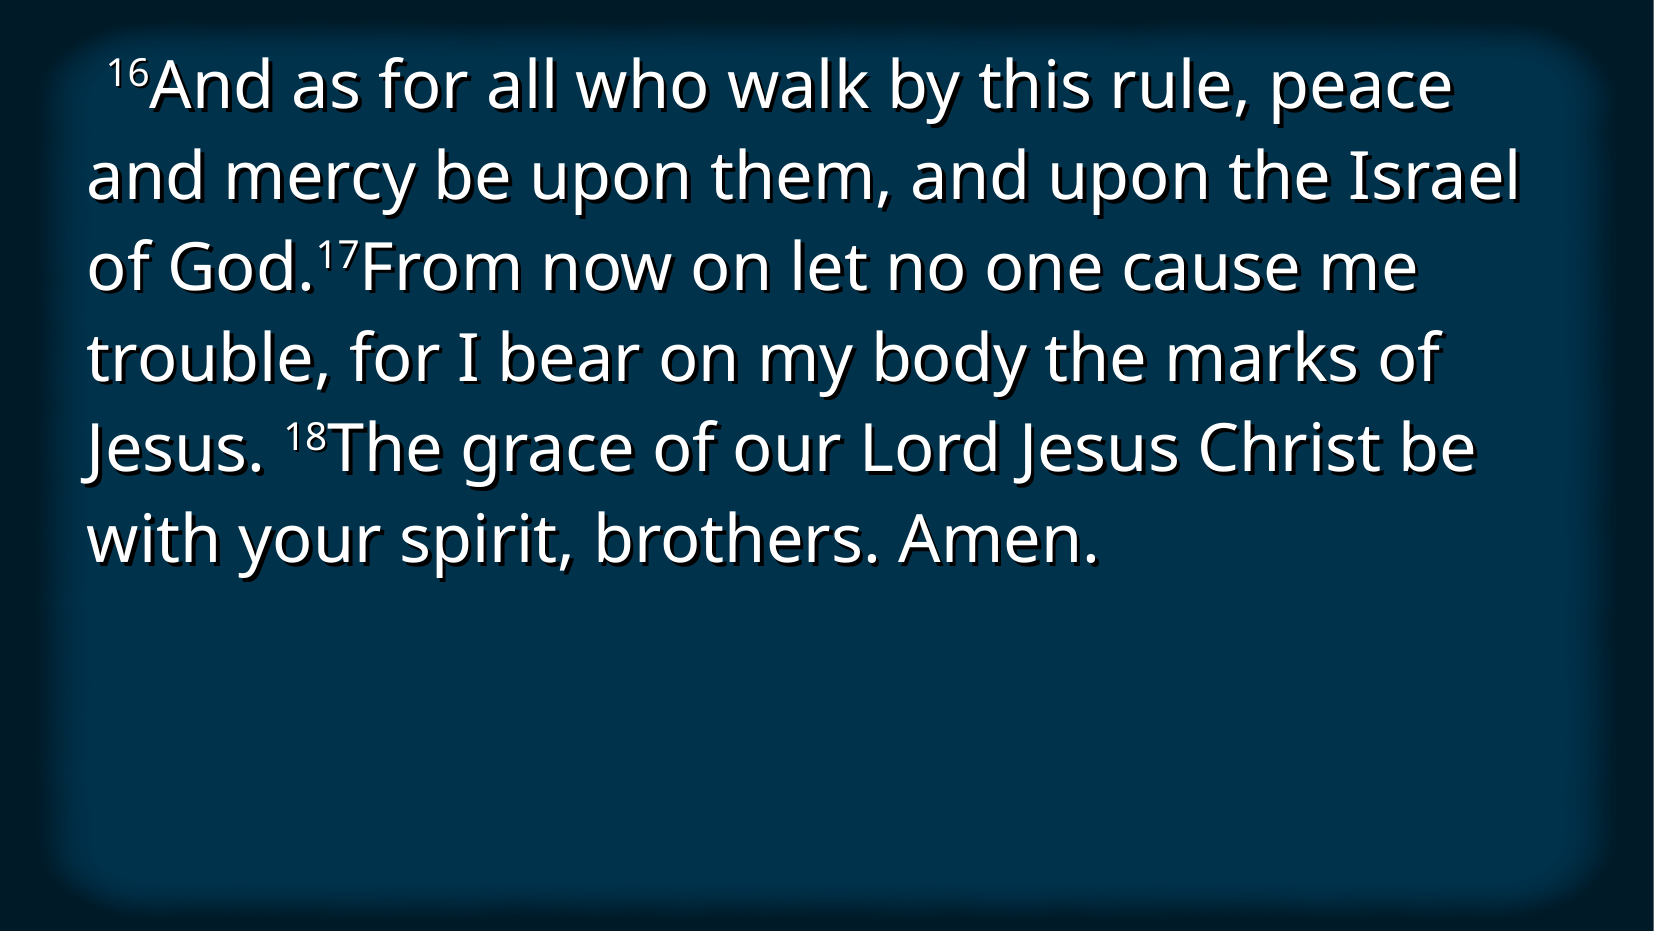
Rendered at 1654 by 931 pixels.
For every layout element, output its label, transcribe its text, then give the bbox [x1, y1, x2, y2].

text_box 16And as for all who walk by this rule, peace and mercy be upon them, and upon the Israel of God.17From now on let no one cause me trouble, for I bear on my body the marks of Jesus. 18The grace of our Lord Jesus Christ be with your spirit, brothers. Amen. [72, 30, 1561, 650]
picture [0, 0, 1654, 931]
